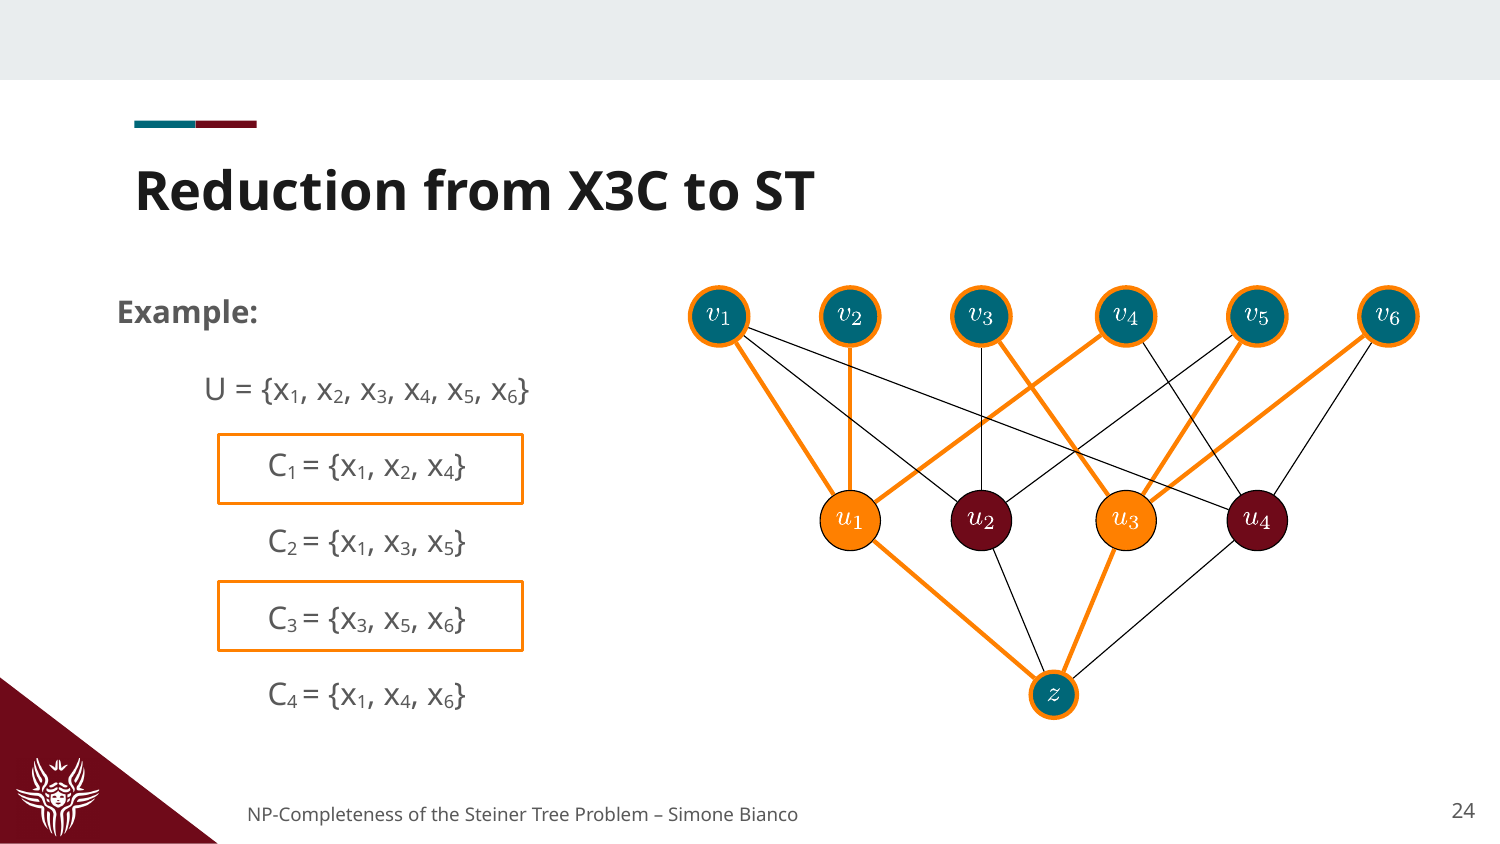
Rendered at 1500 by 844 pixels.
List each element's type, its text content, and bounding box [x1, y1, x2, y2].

title Reduction from X3C to ST [119, 141, 1381, 230]
picture [16, 758, 100, 839]
list Example: U = {x1, x2, x3, x4, x5, x6} C1 = {x1, x2, x4} C2 = {x1, x3, x5} C3 = {x3, x5, x6} C4 = {x1, x4, x6} [101, 272, 632, 715]
picture [687, 285, 1420, 721]
slide_number <number> [1400, 779, 1491, 844]
subtitle NP-Completeness of the Steiner Tree Problem – Simone Bianco [232, 783, 1193, 839]
